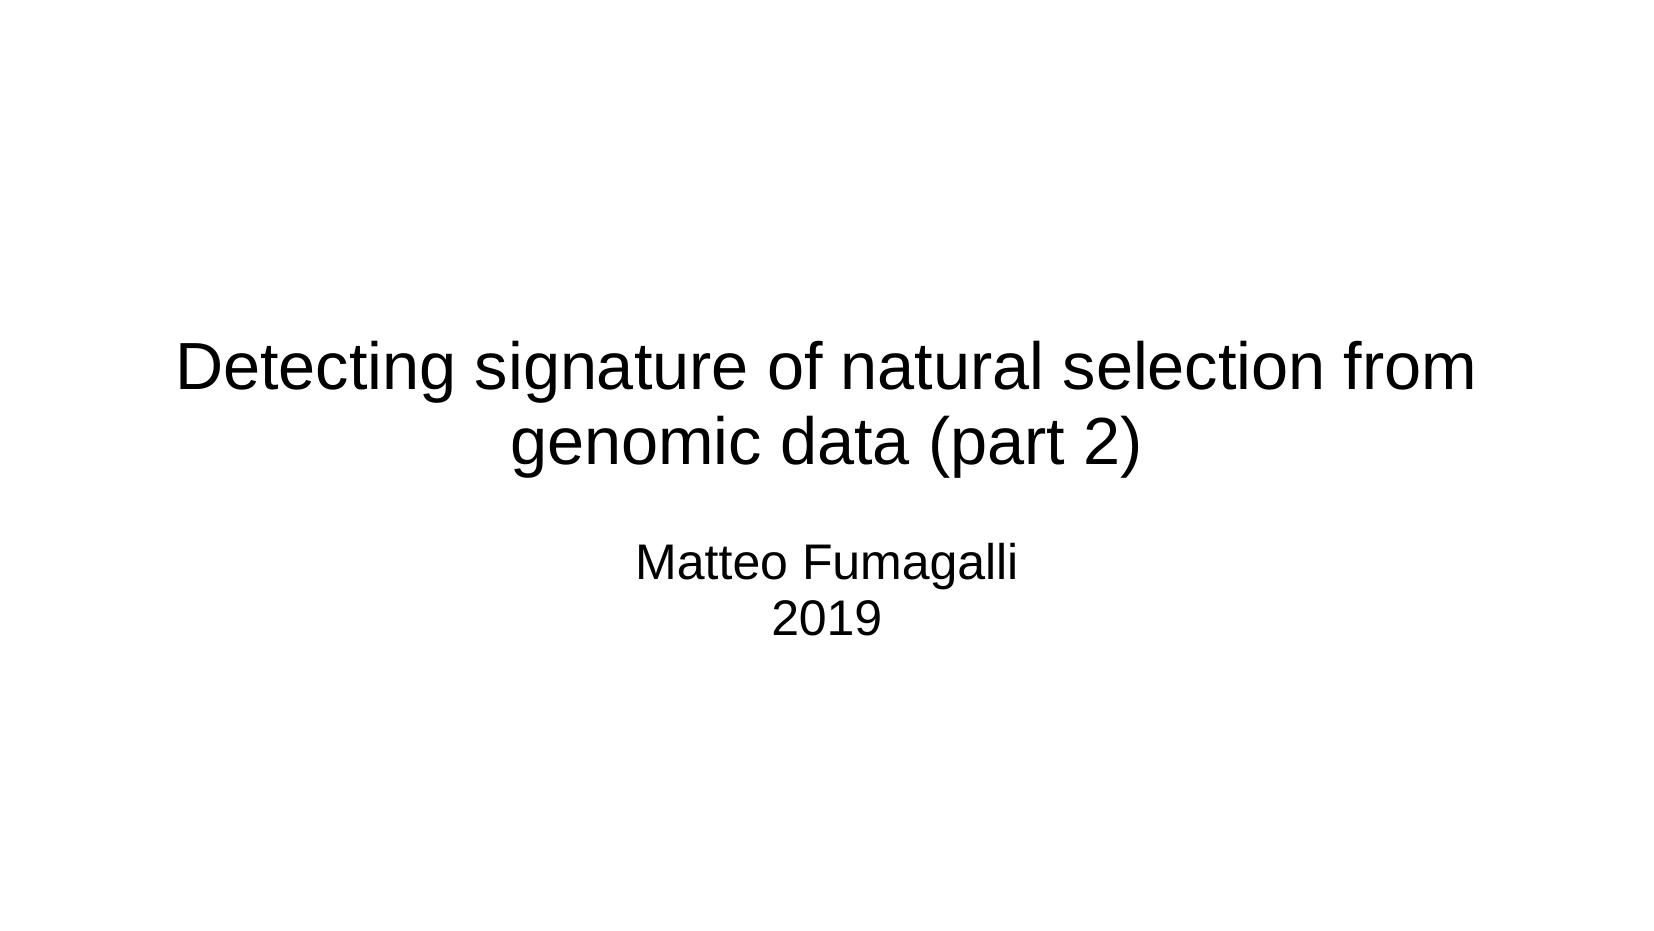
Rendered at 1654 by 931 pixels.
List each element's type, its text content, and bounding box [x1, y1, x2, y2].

subtitle Detecting signature of natural selection from genomic data (part 2) Matteo Fumagalli 2019 [82, 217, 1571, 758]
